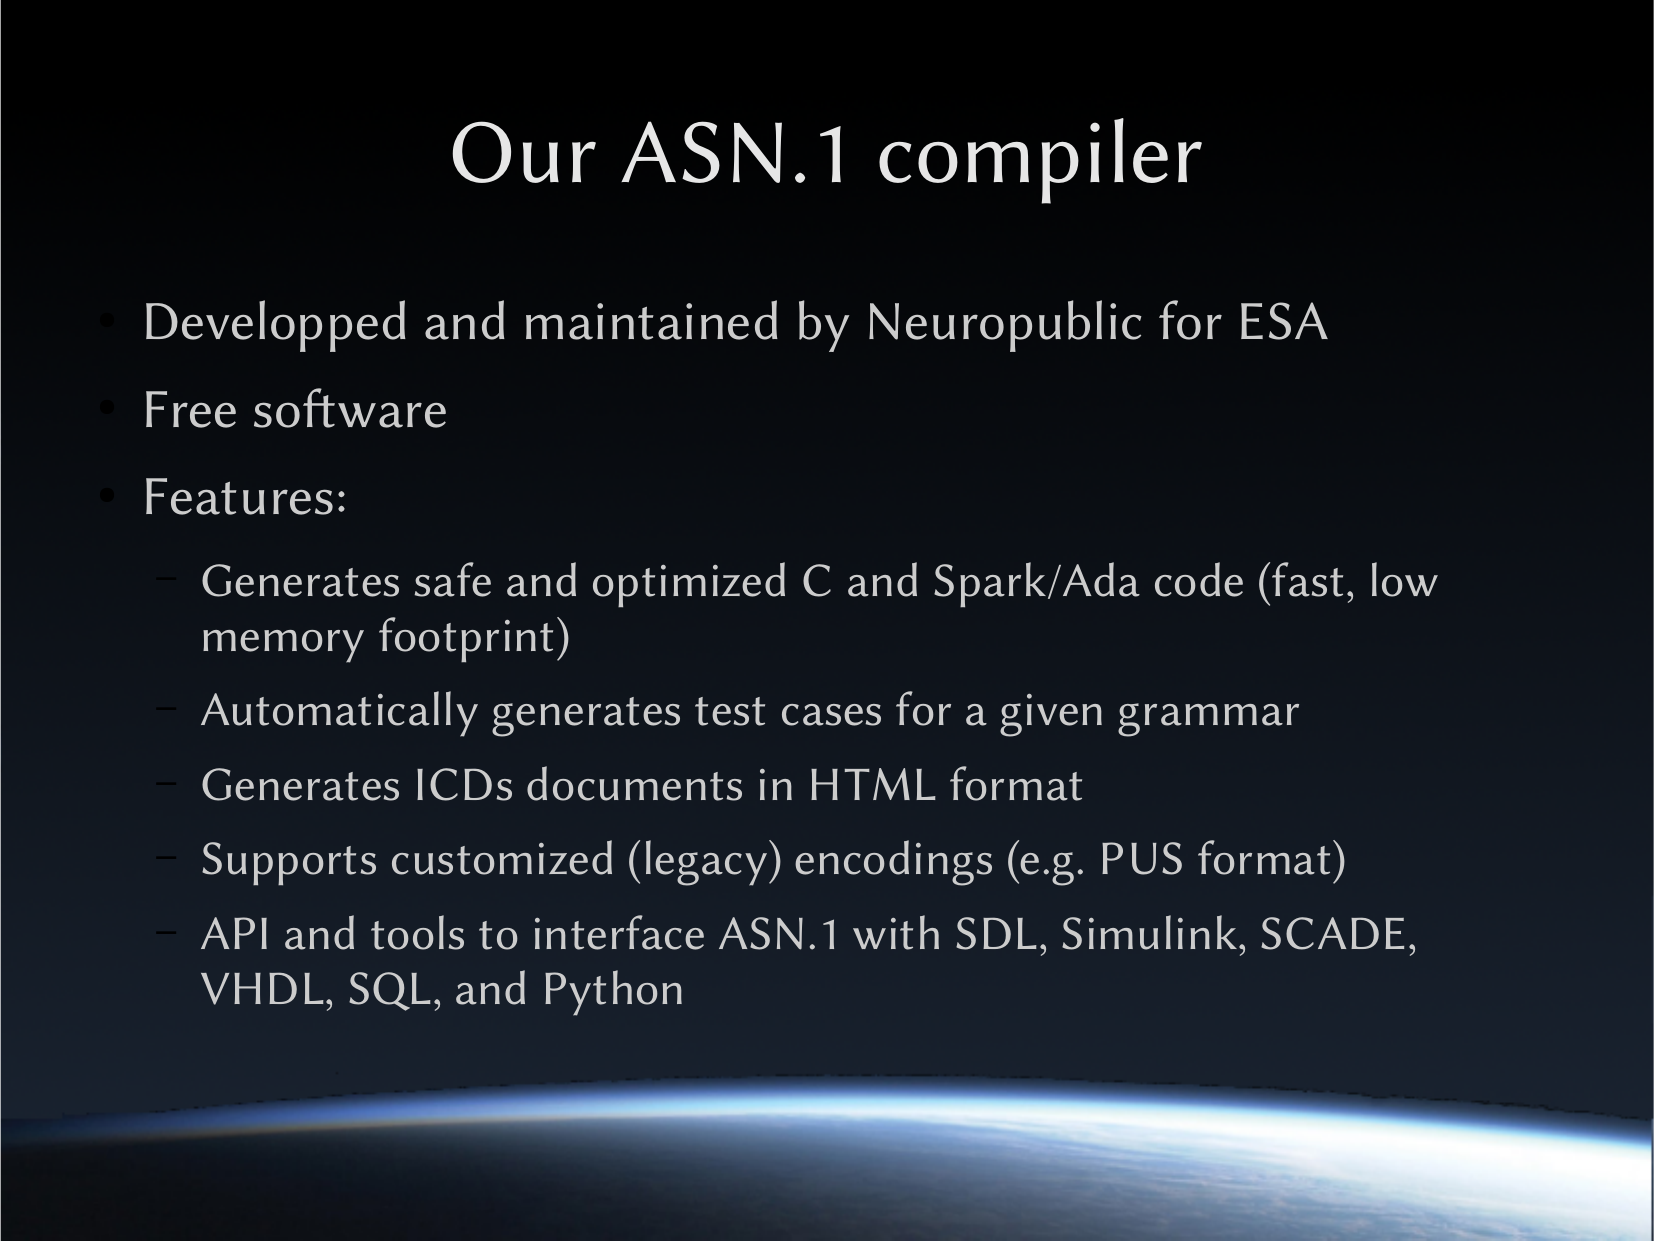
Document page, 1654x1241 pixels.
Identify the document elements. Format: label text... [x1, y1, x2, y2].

list Developped and maintained by Neuropublic for ESA Free software Features: Generates safe and optimized C and Spark/Ada code (fast, low memory footprint) Automatically generates test cases for a given grammar Generates ICDs documents in HTML format Supports customized (legacy) encodings (e.g. PUS format) API and tools to interface ASN.1 with SDL, Simulink, SCADE, VHDL, SQL, and Python [82, 290, 1538, 1182]
picture [0, 0, 1654, 1241]
title Our ASN.1 compiler [82, 49, 1571, 257]
